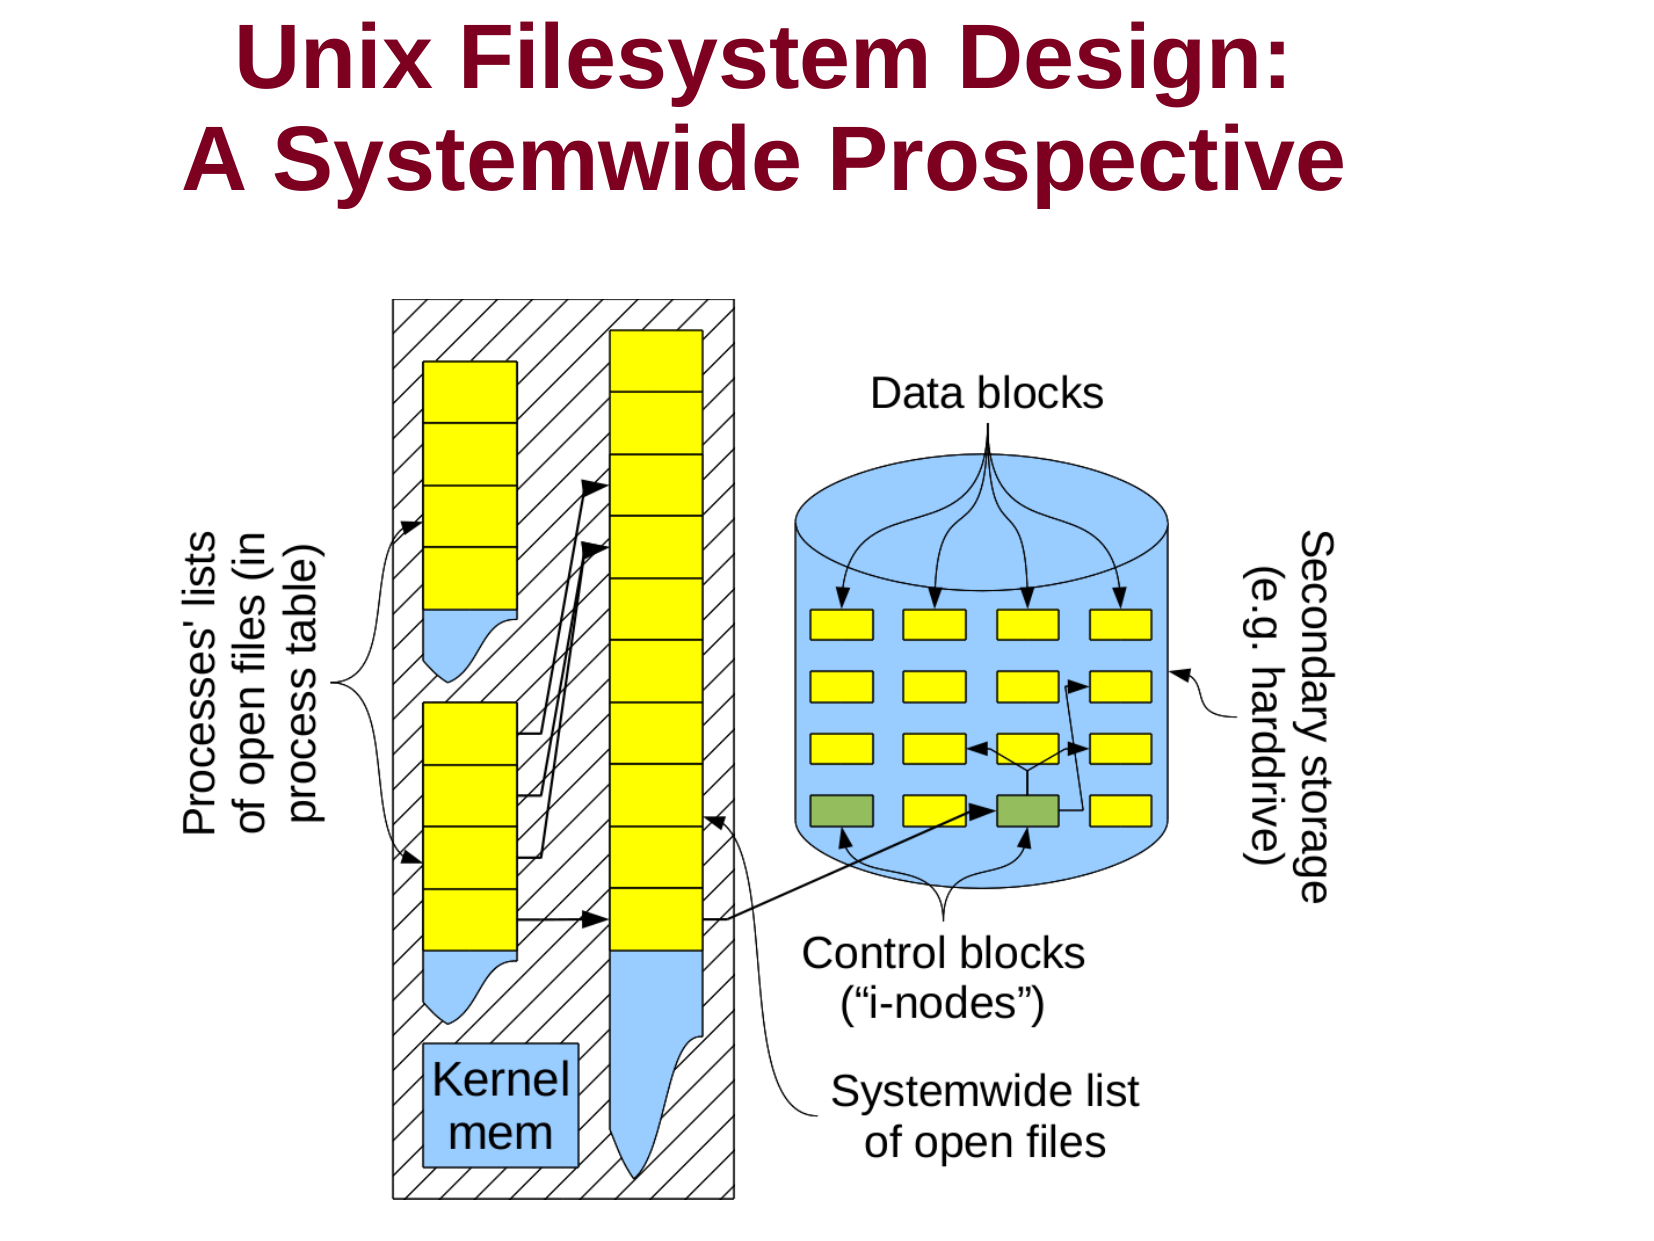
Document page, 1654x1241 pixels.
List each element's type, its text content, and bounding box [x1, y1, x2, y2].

title Unix Filesystem Design: A Systemwide Prospective [118, 6, 1411, 212]
picture [0, 0, 1654, 1241]
